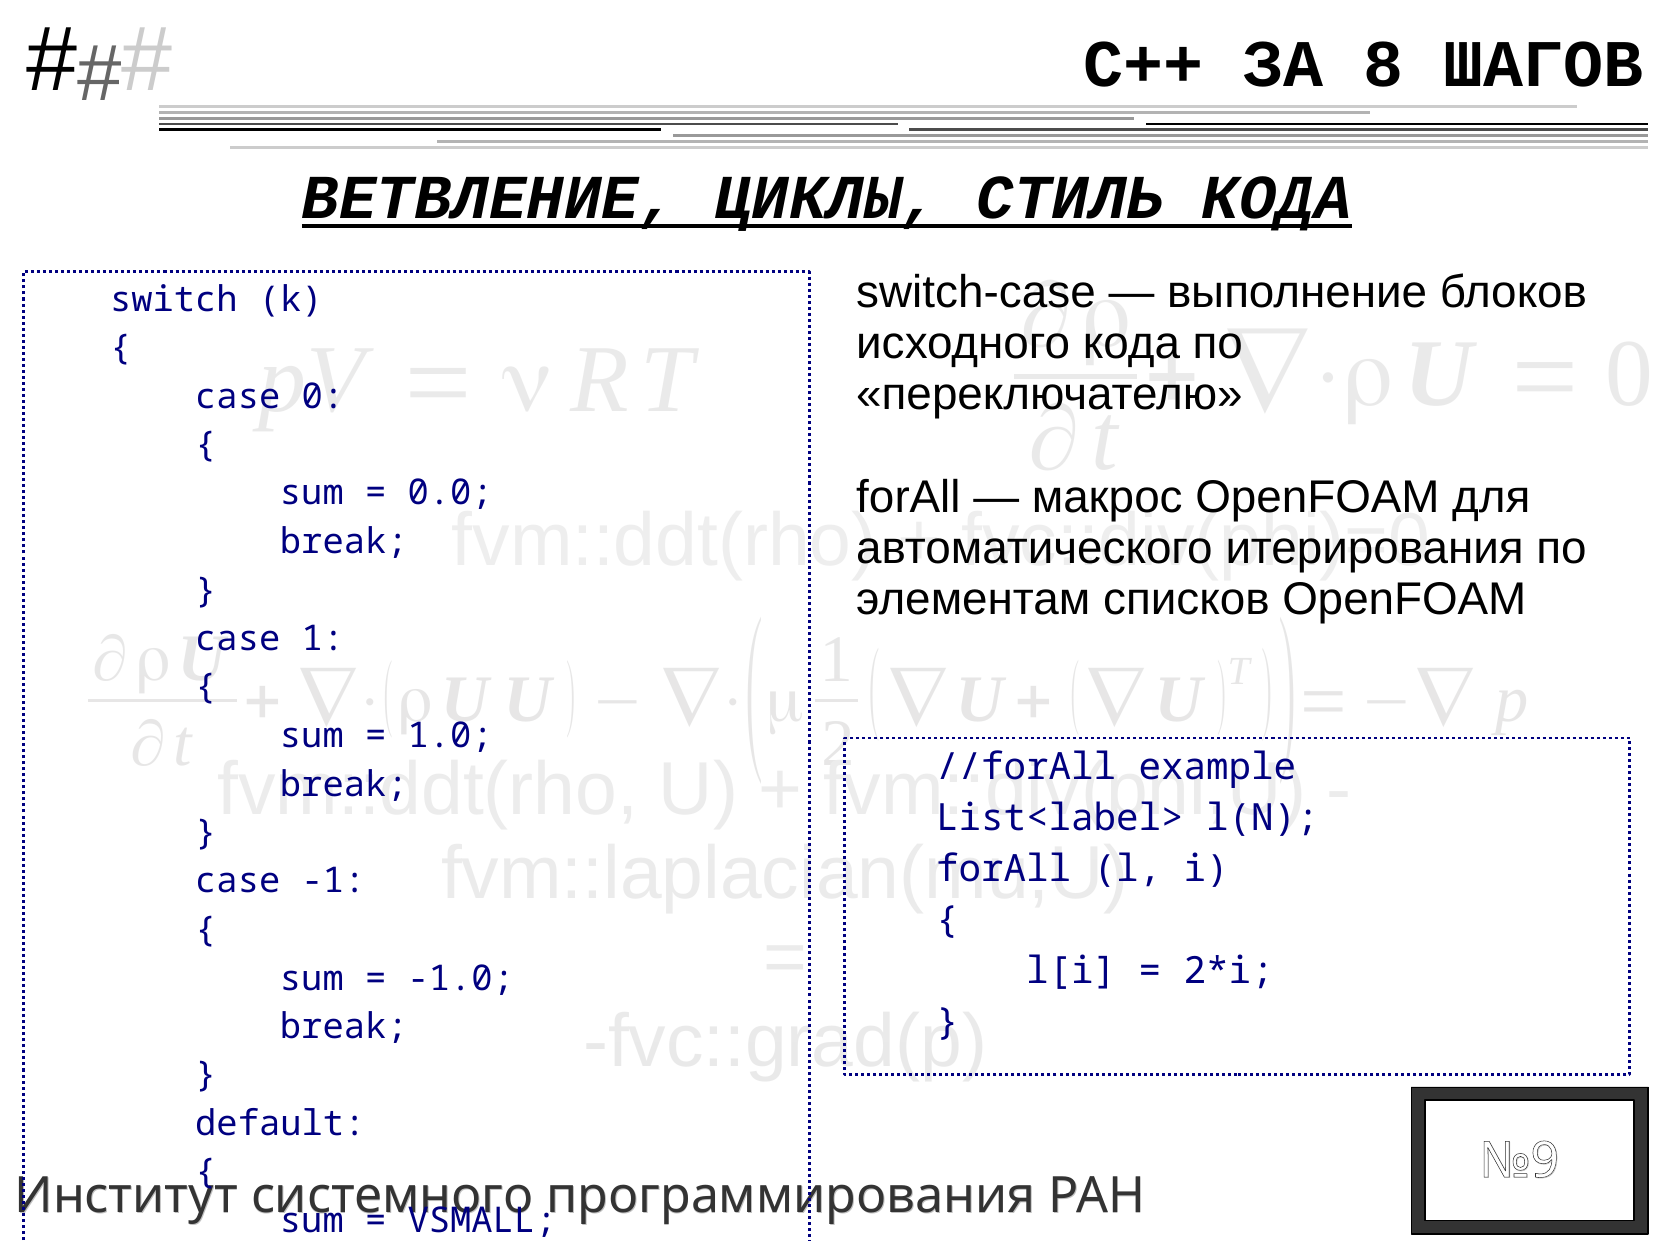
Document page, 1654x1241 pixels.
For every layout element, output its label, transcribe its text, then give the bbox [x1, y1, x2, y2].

title ВЕТВЛЕНИЕ, ЦИКЛЫ, СТИЛЬ КОДА [0, 147, 1654, 257]
list //forAll example List<label> l(N); forAll (l, i) { l[i] = 2*i; } [844, 738, 1630, 1075]
list switch-case — выполнение блоков исходного кода по «переключателю» forAll — макрос OpenFOAM для автоматического итерирования по элементам списков OpenFOAM [856, 265, 1625, 680]
list switch (k) { case 0: { sum = 0.0; break; } case 1: { sum = 1.0; break; } case -1: { sum = -1.0; break; } default: { sum = VSMALL; } } [23, 271, 810, 1161]
